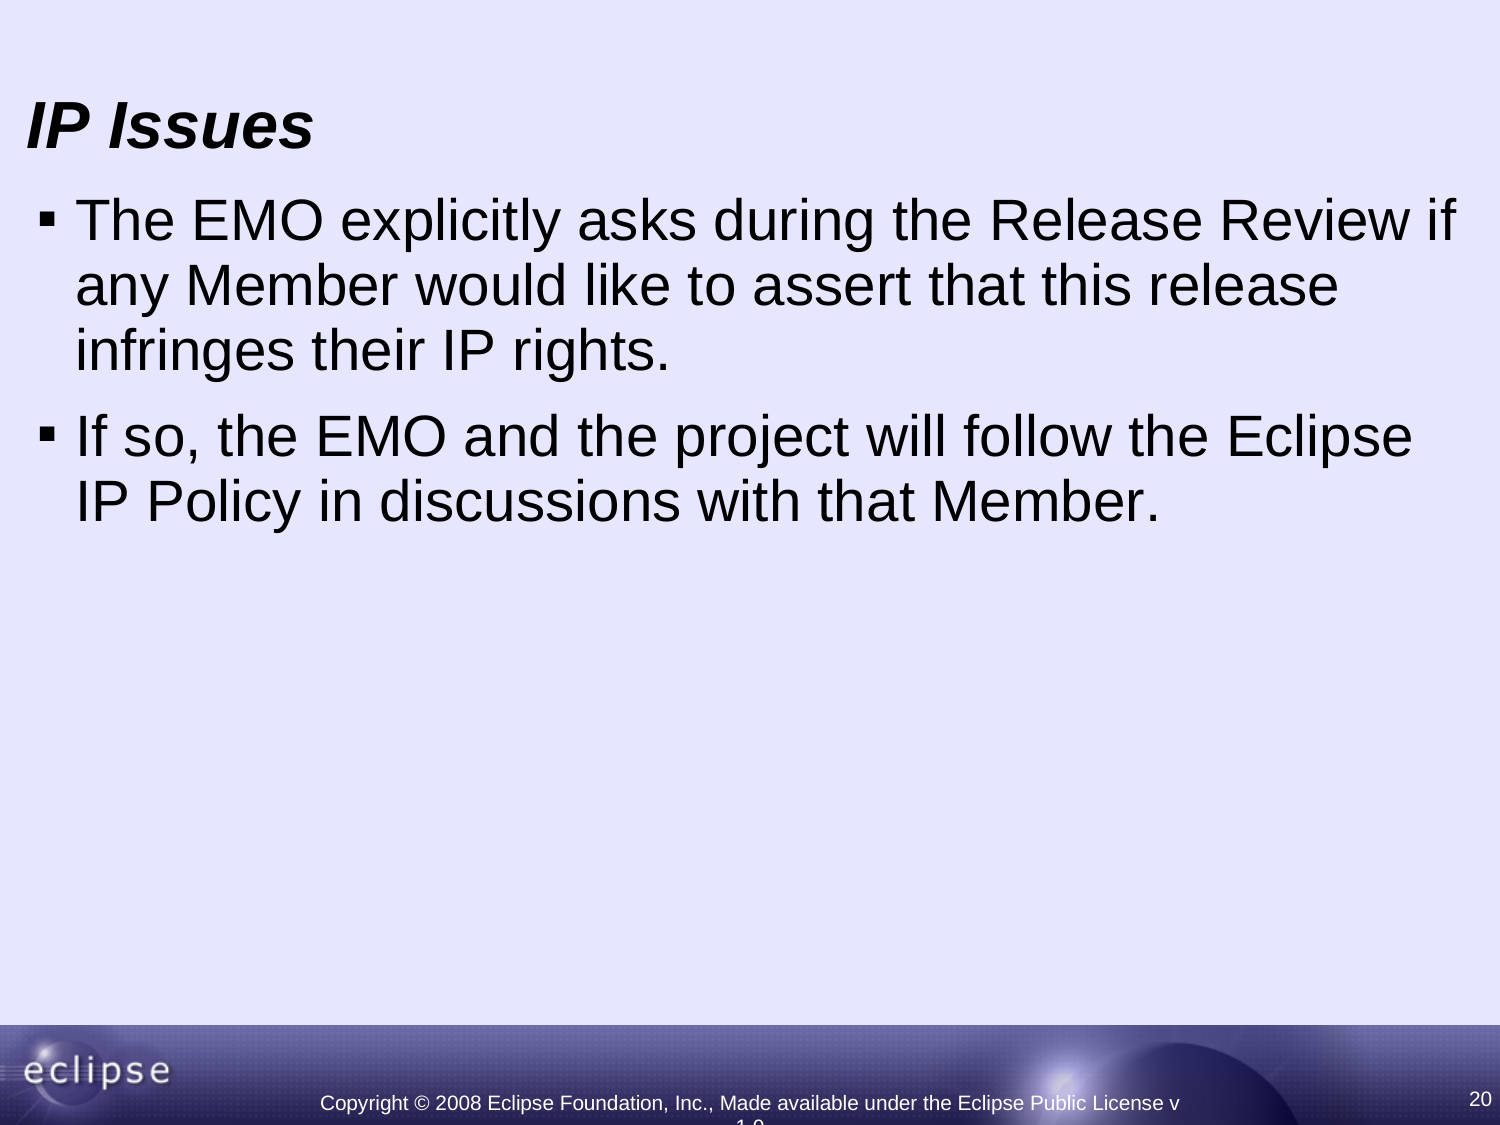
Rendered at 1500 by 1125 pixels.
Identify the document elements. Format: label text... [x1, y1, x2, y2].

picture [0, 1025, 1500, 1125]
title IP Issues [26, 84, 1474, 172]
list The EMO explicitly asks during the Release Review if any Member would like to assert that this release infringes their IP rights. If so, the EMO and the project will follow the Eclipse IP Policy in discussions with that Member. [37, 187, 1463, 1021]
